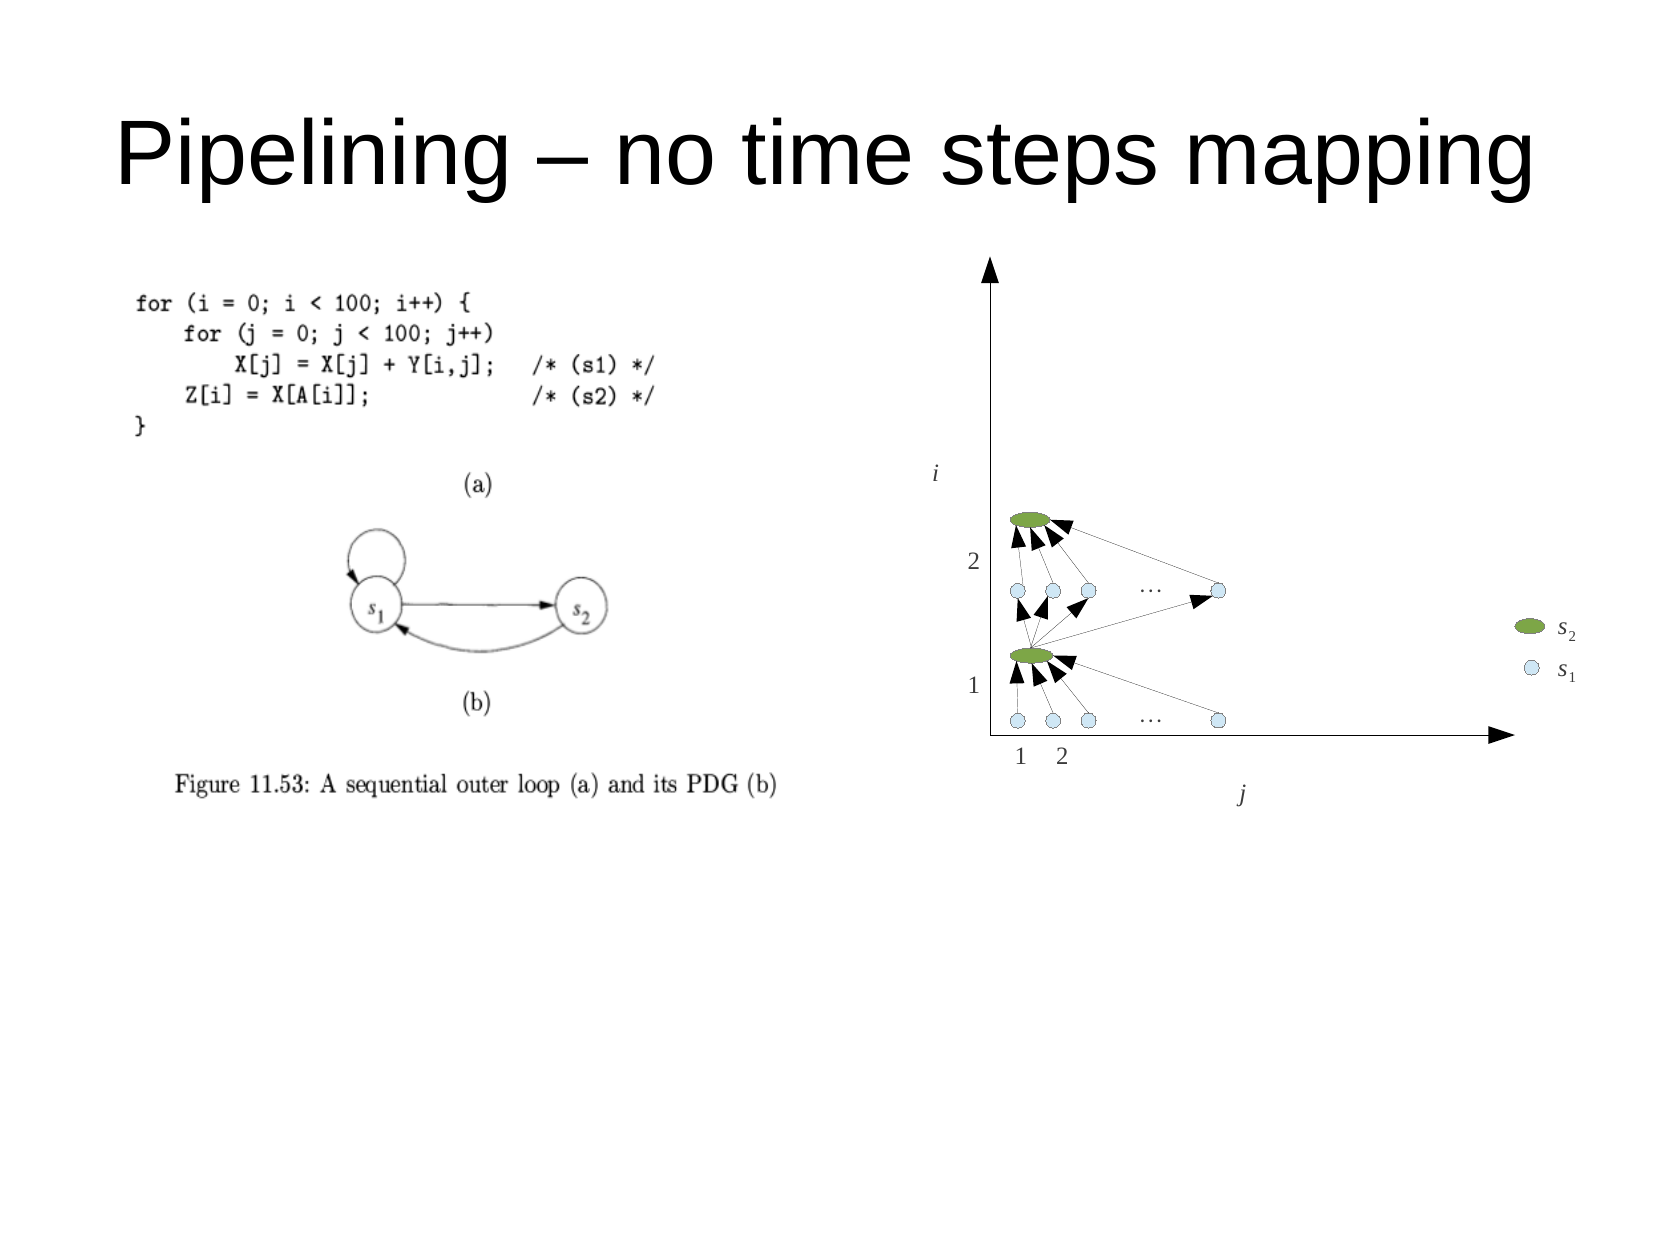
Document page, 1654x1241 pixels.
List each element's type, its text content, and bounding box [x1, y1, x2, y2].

text_box [1081, 713, 1097, 729]
text_box [1045, 713, 1061, 729]
text_box [1010, 713, 1026, 729]
text_box [1081, 583, 1097, 598]
chart [1132, 719, 1170, 725]
text_box [1045, 583, 1061, 599]
chart [1049, 742, 1075, 771]
chart [961, 671, 986, 700]
chart [1230, 780, 1254, 808]
text_box [1010, 583, 1026, 599]
chart [961, 547, 986, 576]
text_box [1514, 618, 1545, 634]
chart [925, 459, 946, 488]
chart [1551, 612, 1583, 645]
text_box [1010, 512, 1050, 528]
chart [1008, 742, 1033, 771]
text_box [1210, 583, 1226, 599]
picture [122, 284, 796, 811]
title Pipelining – no time steps mapping [82, 49, 1571, 257]
text_box [1524, 660, 1540, 676]
text_box [1010, 648, 1053, 664]
chart [1132, 589, 1170, 595]
text_box [1210, 713, 1226, 728]
chart [1551, 654, 1583, 686]
